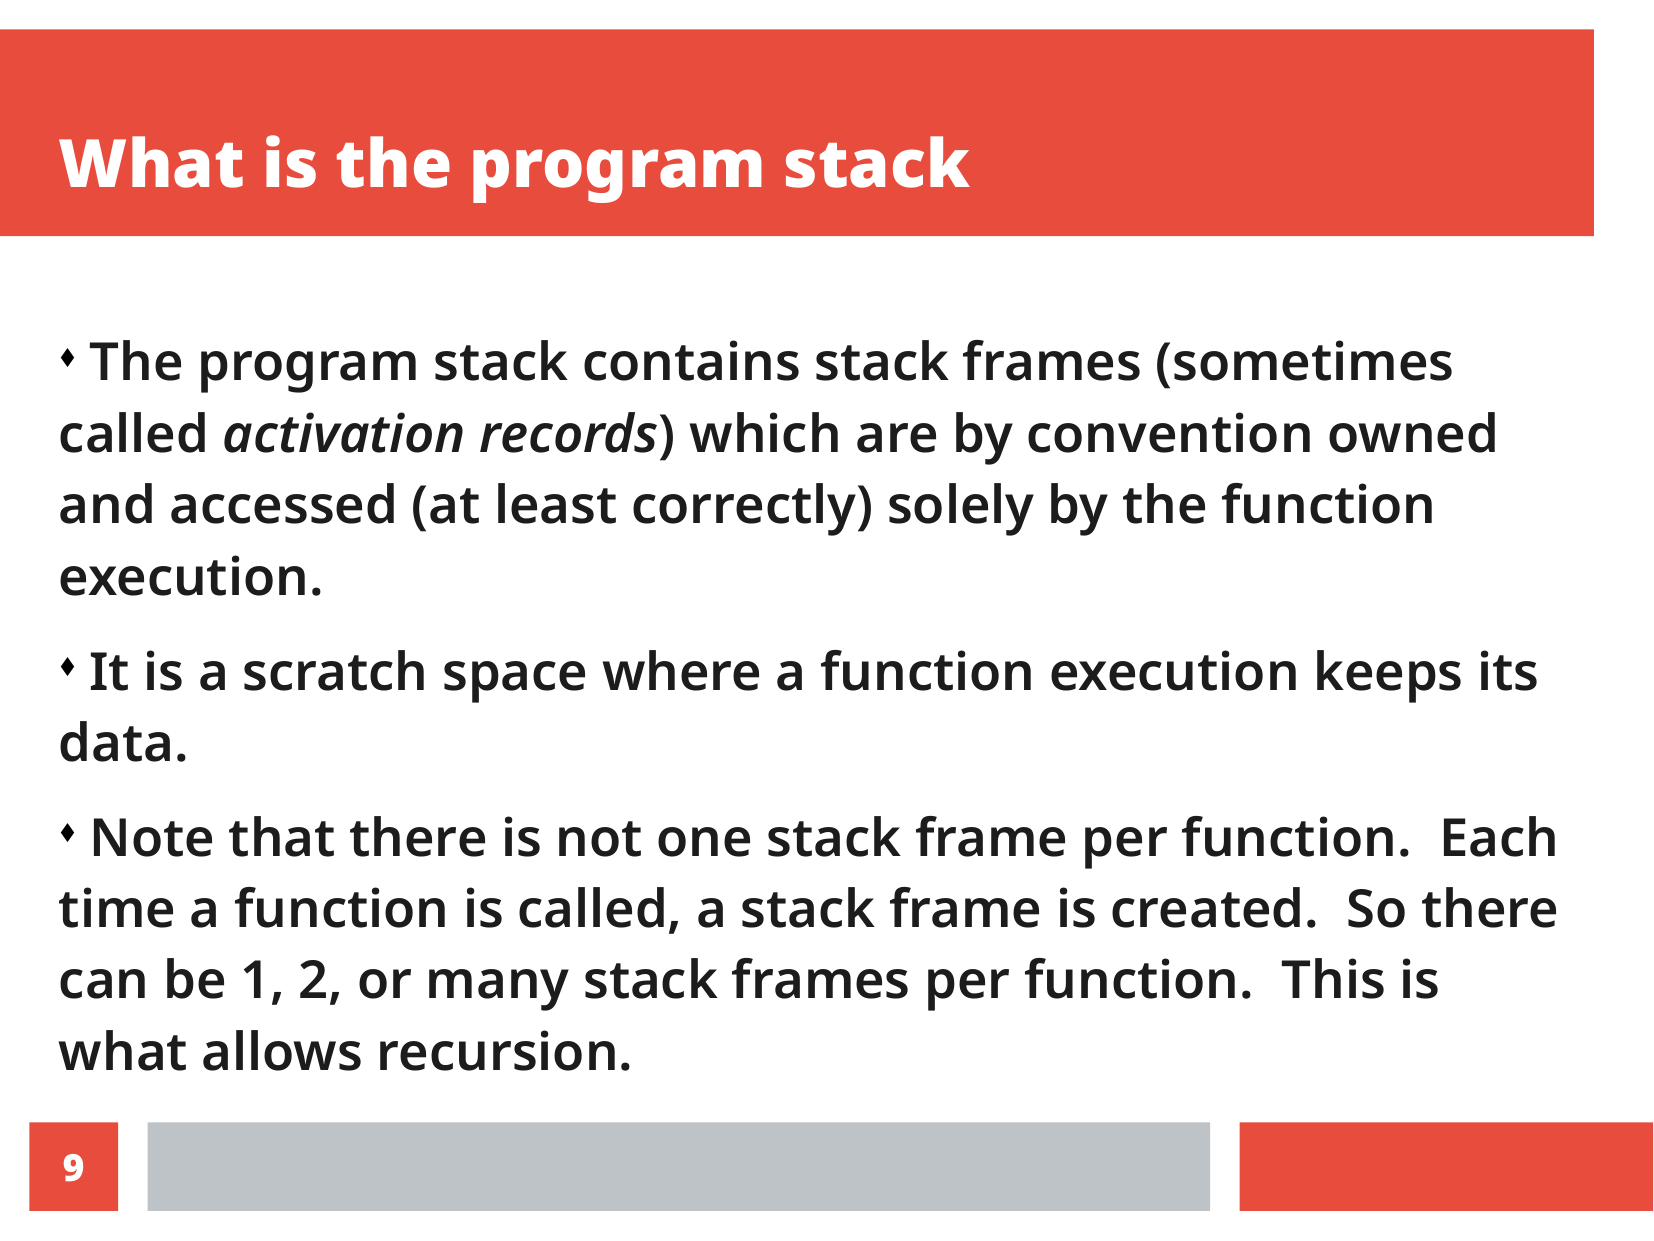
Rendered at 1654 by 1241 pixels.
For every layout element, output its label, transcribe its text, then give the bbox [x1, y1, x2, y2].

title What is the program stack [58, 59, 1594, 207]
list The program stack contains stack frames (sometimes called activation records) which are by convention owned and accessed (at least correctly) solely by the function execution. It is a scratch space where a function execution keeps its data. Note that there is not one stack frame per function. Each time a function is called, a stack frame is created. So there can be 1, 2, or many stack frames per function. This is what allows recursion. [58, 324, 1565, 1093]
